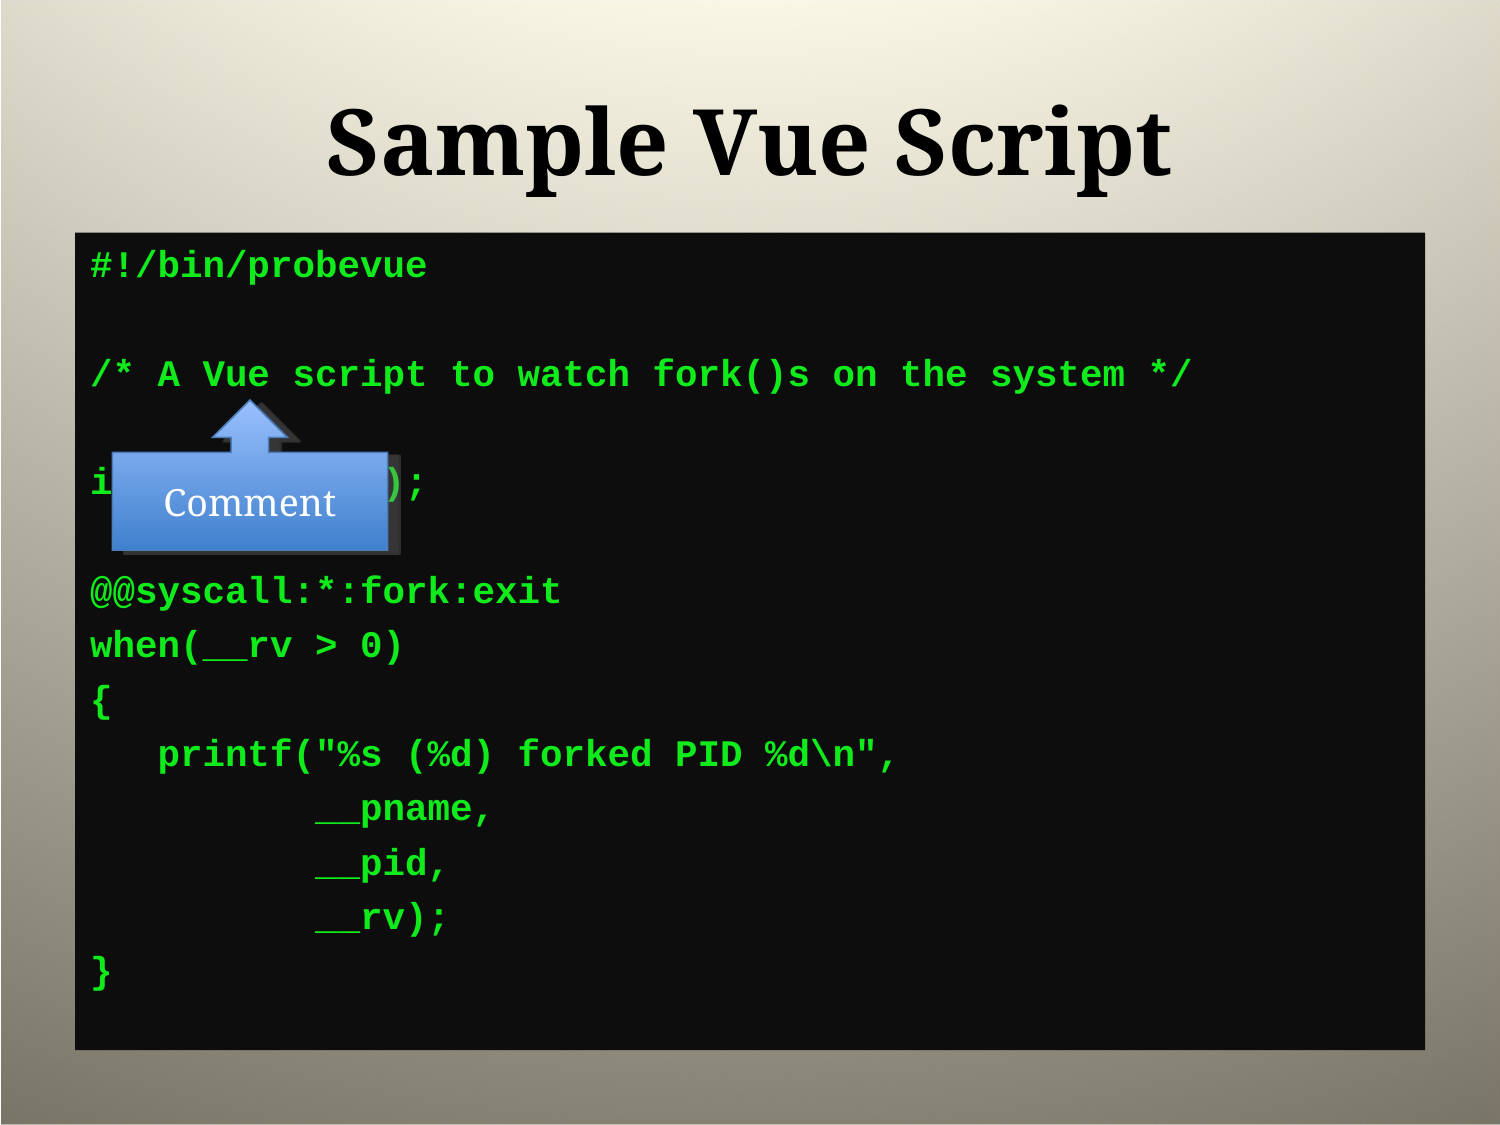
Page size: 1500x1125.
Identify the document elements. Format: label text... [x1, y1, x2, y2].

list #!/bin/probevue /* A Vue script to watch fork()s on the system */ int fork(void); @@syscall:*:fork:exit when(__rv > 0) { printf("%s (%d) forked PID %d\n", __pname, __pid, __rv); } [75, 232, 1426, 1051]
text_box Comment [112, 399, 388, 551]
title Sample Vue Script [75, 45, 1426, 232]
picture [0, 0, 1500, 1125]
